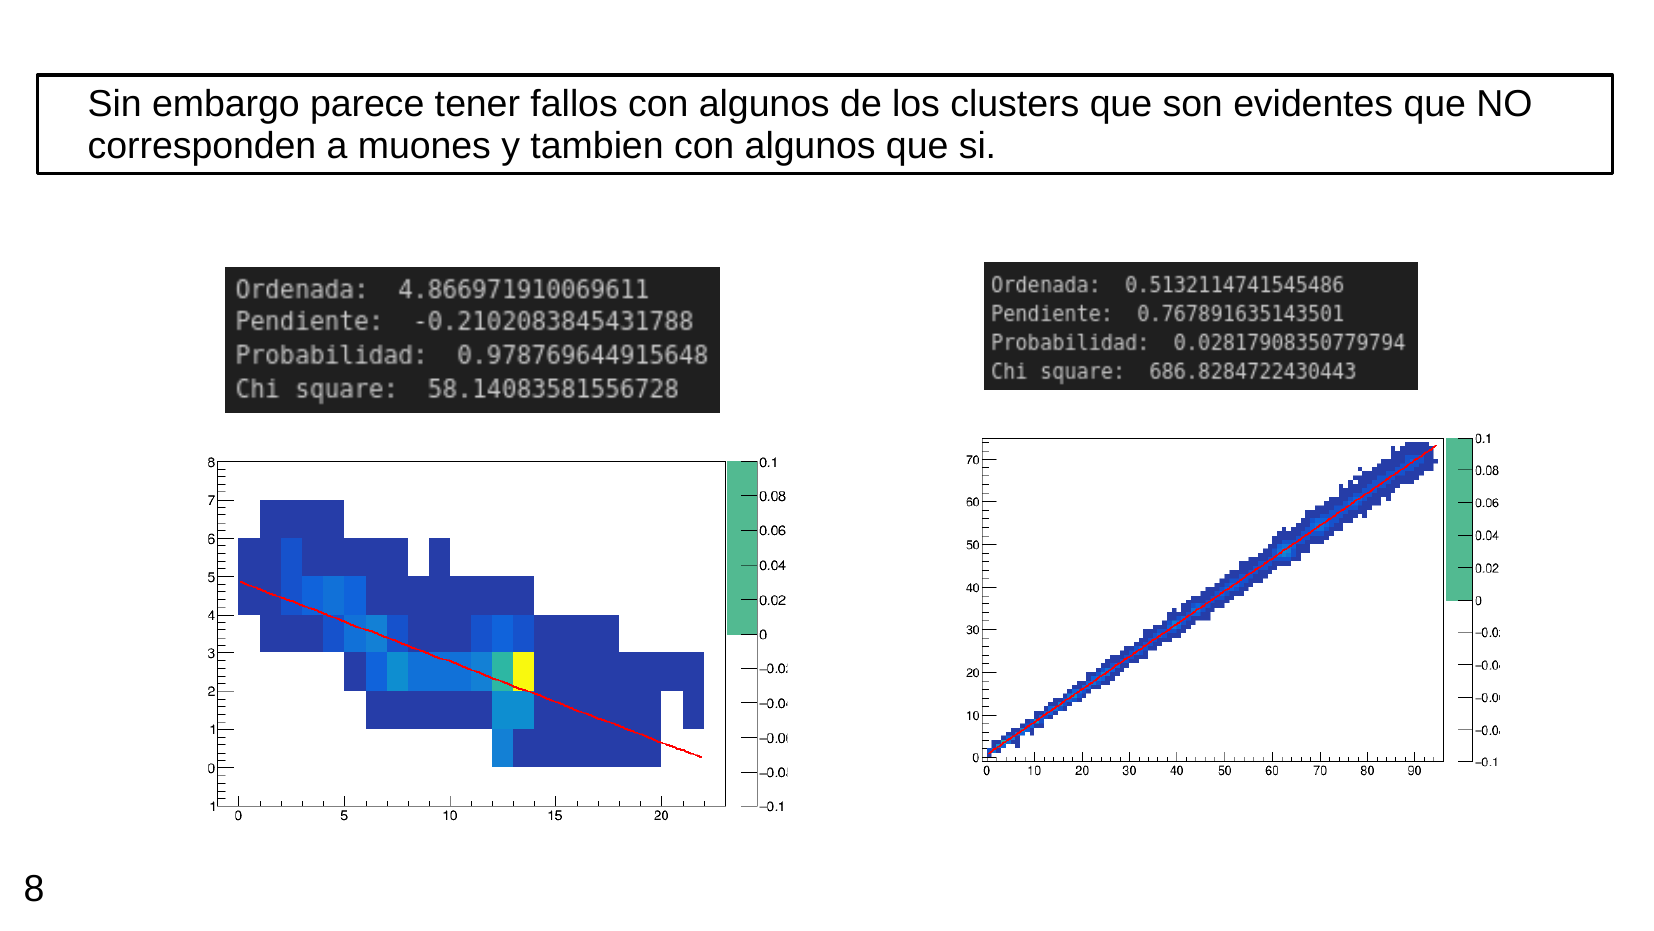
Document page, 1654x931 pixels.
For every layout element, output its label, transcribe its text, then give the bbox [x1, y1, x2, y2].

picture [984, 262, 1418, 390]
text_box <number> [8, 860, 638, 931]
text_box Sin embargo parece tener fallos con algunos de los clusters que son evidentes que NO corresponden a muones y tambien con algunos que si. [37, 75, 1613, 174]
picture [208, 450, 788, 822]
picture [225, 267, 720, 413]
picture [951, 417, 1501, 788]
